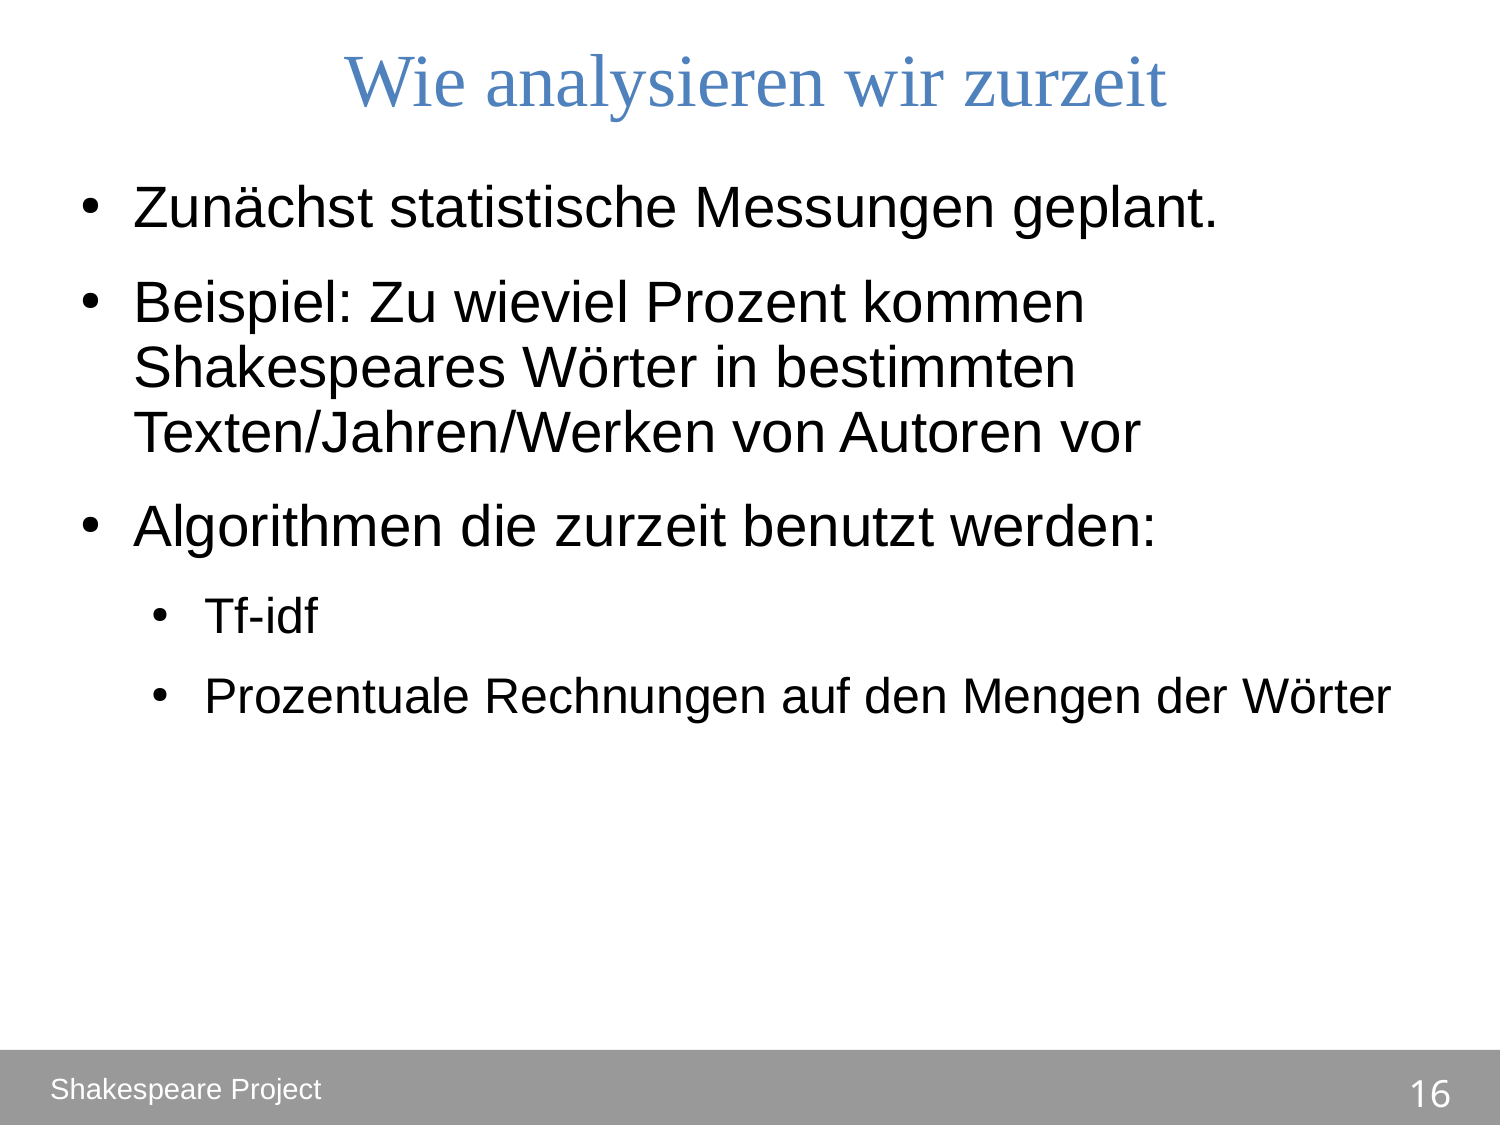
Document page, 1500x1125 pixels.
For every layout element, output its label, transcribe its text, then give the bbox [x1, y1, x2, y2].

footer Shakespeare Project [35, 1062, 1276, 1111]
title Wie analysieren wir zurzeit [62, 12, 1450, 150]
list Zunächst statistische Messungen geplant. Beispiel: Zu wieviel Prozent kommen Shakespeares Wörter in bestimmten Texten/Jahren/Werken von Autoren vor Algorithmen die zurzeit benutzt werden: Tf-idf Prozentuale Rechnungen auf den Mengen der Wörter [62, 175, 1450, 1025]
slide_number <number> [1393, 1062, 1477, 1111]
